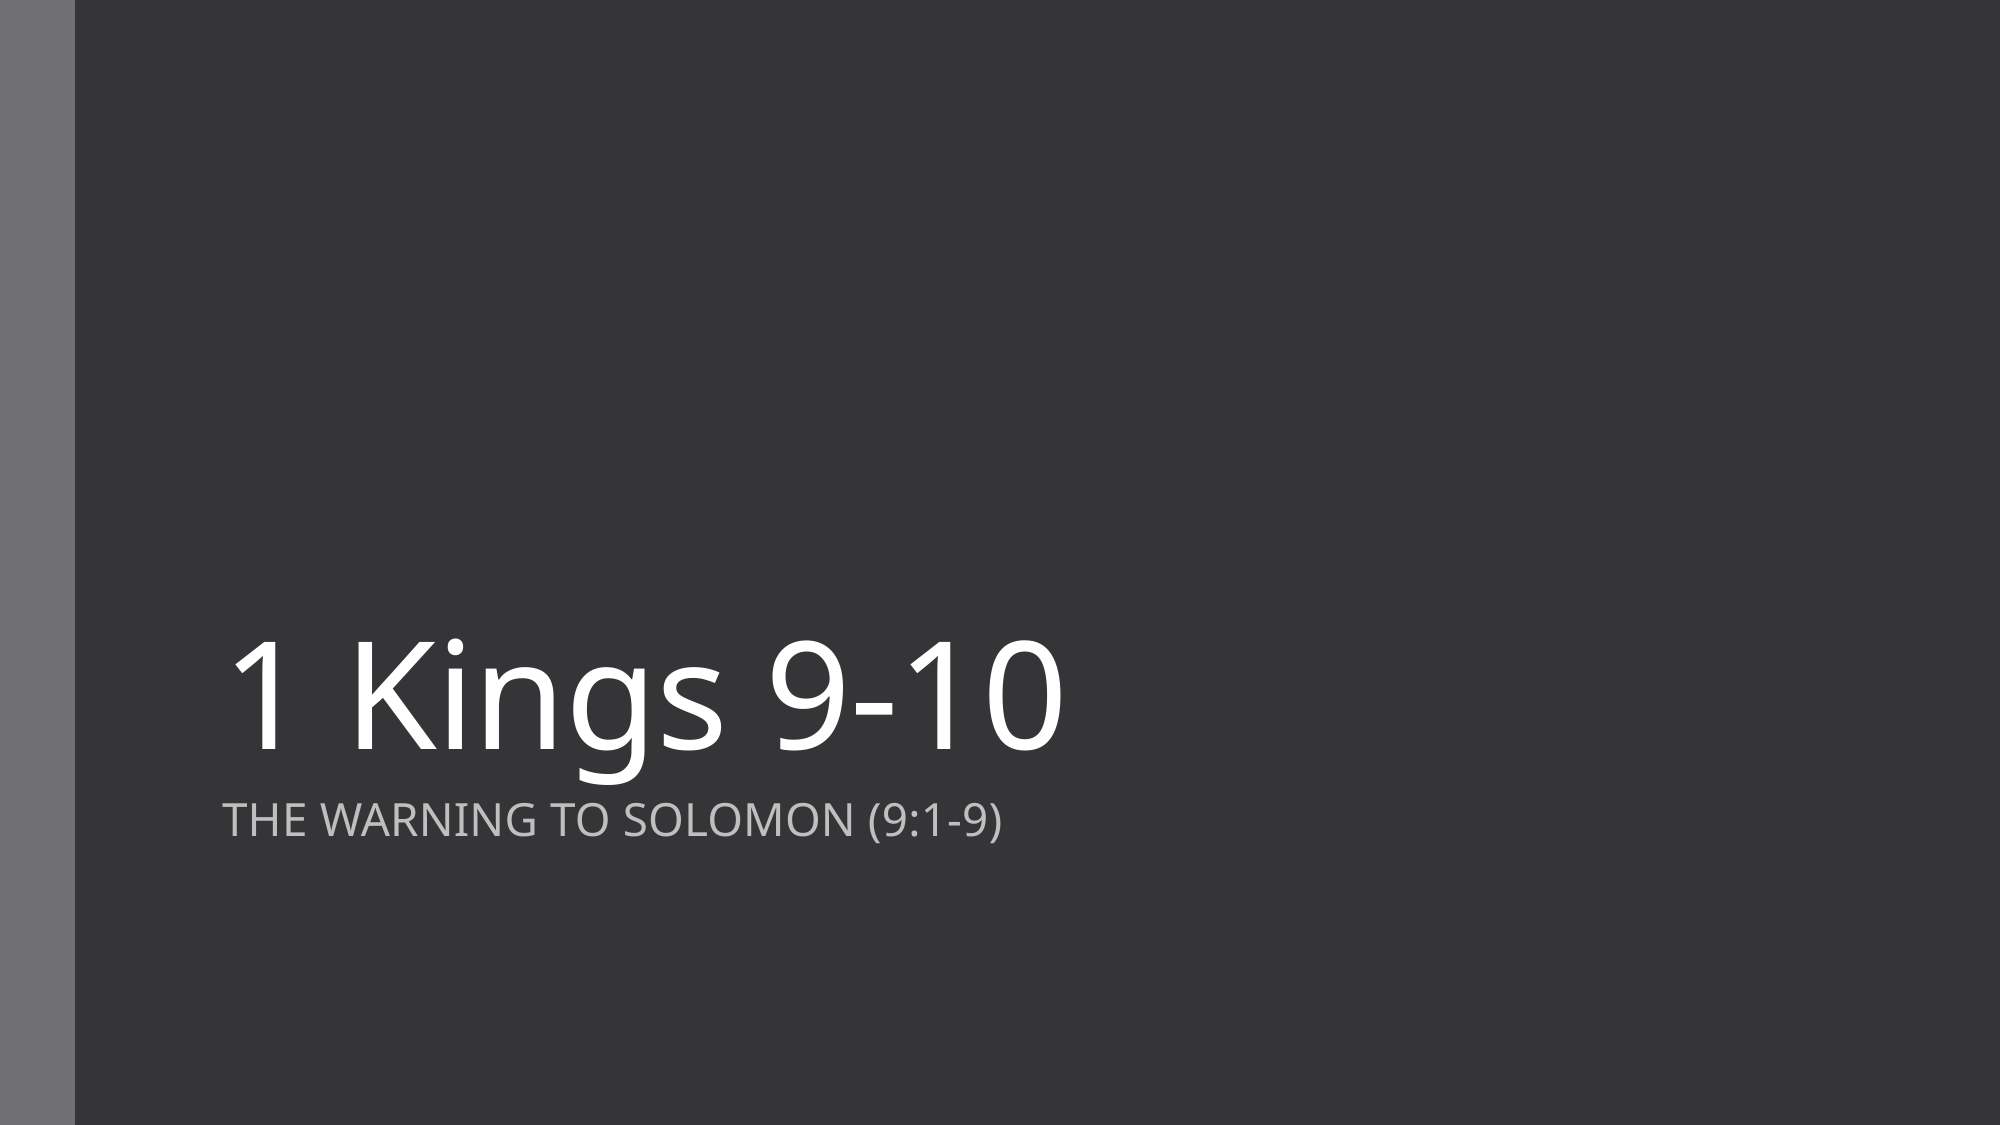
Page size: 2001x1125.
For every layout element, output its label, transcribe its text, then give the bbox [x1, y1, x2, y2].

title 1 Kings 9-10 [206, 124, 1752, 787]
subtitle THE WARNING TO SOLOMON (9:1-9) [206, 787, 1752, 1066]
